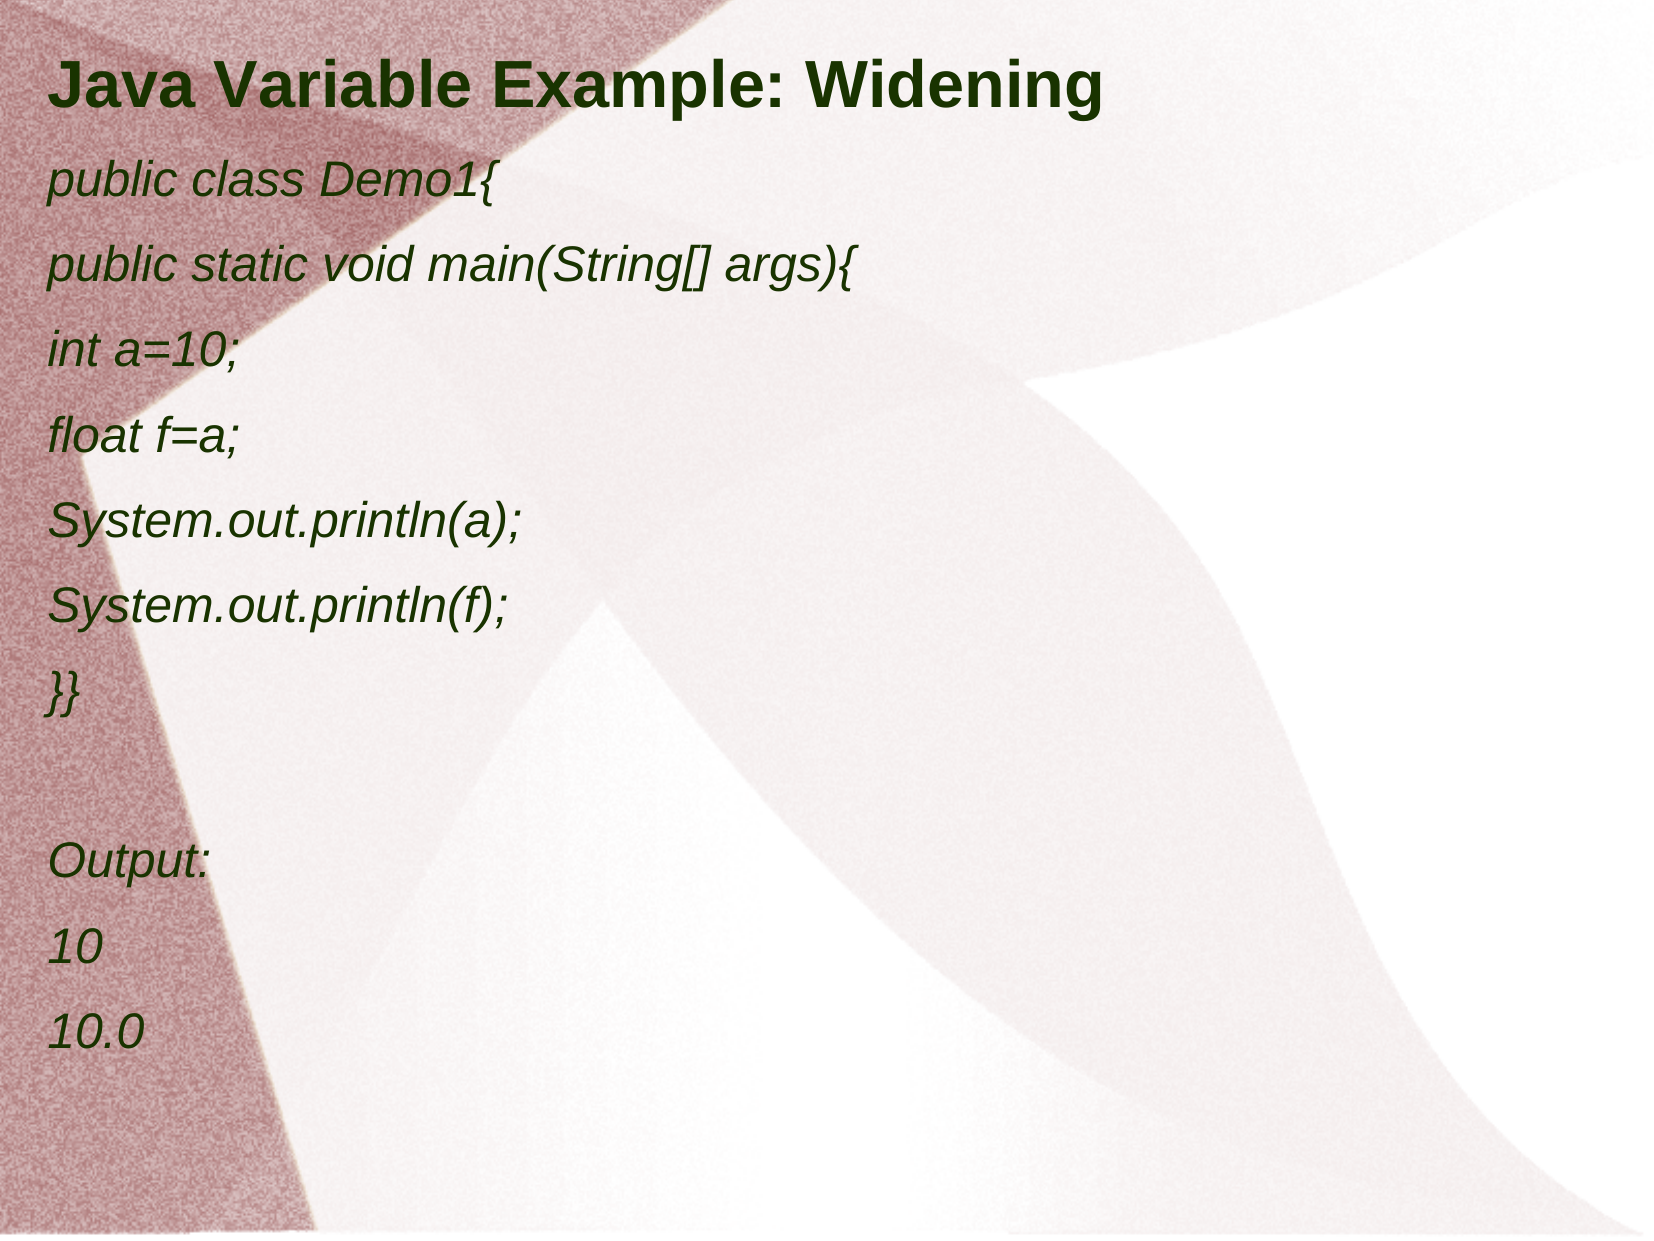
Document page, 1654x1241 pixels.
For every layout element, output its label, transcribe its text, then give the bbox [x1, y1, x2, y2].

picture [0, 0, 1654, 1241]
list Java Variable Example: Widening public class Demo1{ public static void main(String[] args){ int a=10; float f=a; System.out.println(a); System.out.println(f); }} Output: 10 10.0 [47, 47, 1601, 1193]
